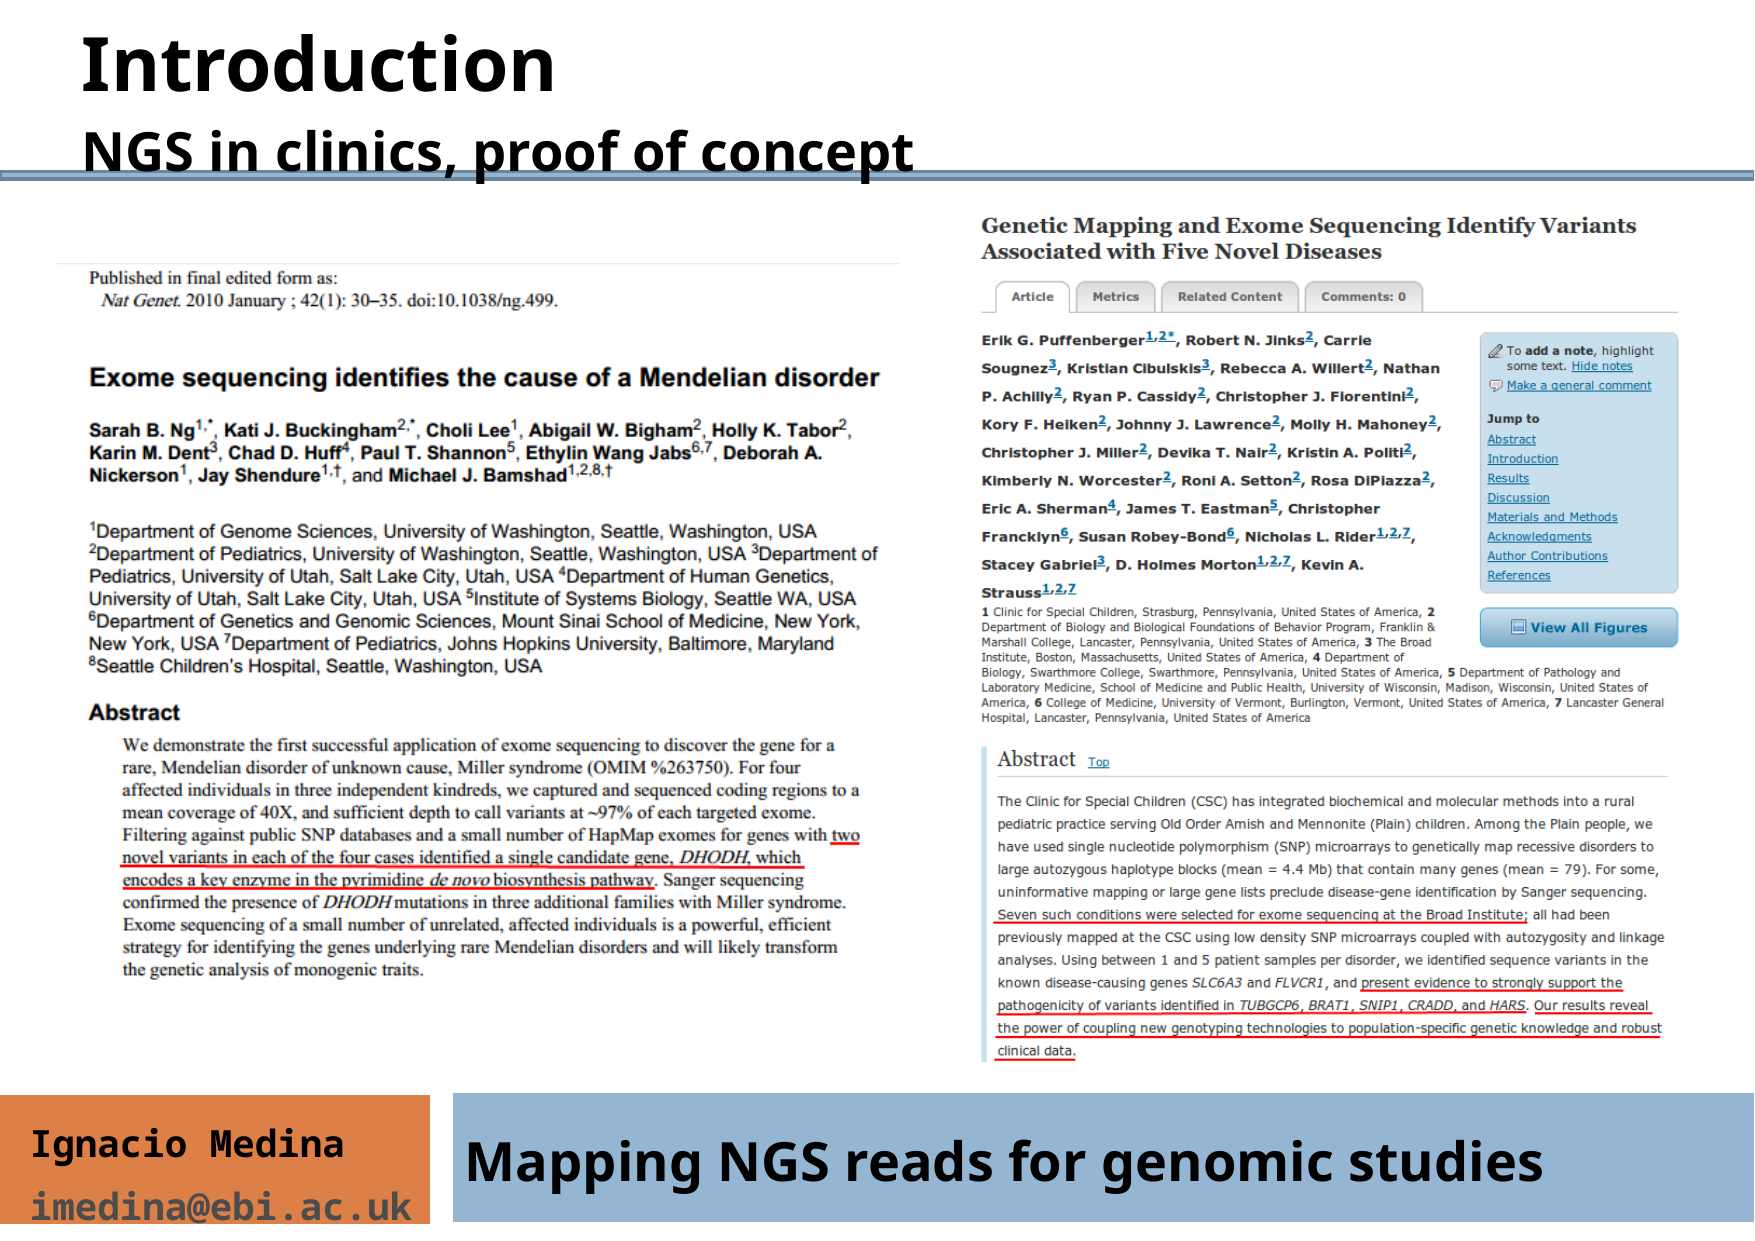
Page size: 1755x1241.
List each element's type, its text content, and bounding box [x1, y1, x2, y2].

text_box [484, 171, 861, 179]
text_box Introduction NGS in clinics, proof of concept [67, 3, 1688, 169]
text_box [0, 171, 476, 179]
text_box Mapping NGS reads for genomic studies [450, 1116, 1726, 1195]
picture [57, 263, 906, 984]
text_box Ignacio Medina imedina@ebi.ac.uk [15, 1110, 436, 1224]
picture [975, 206, 1686, 1063]
text_box [869, 171, 1754, 179]
